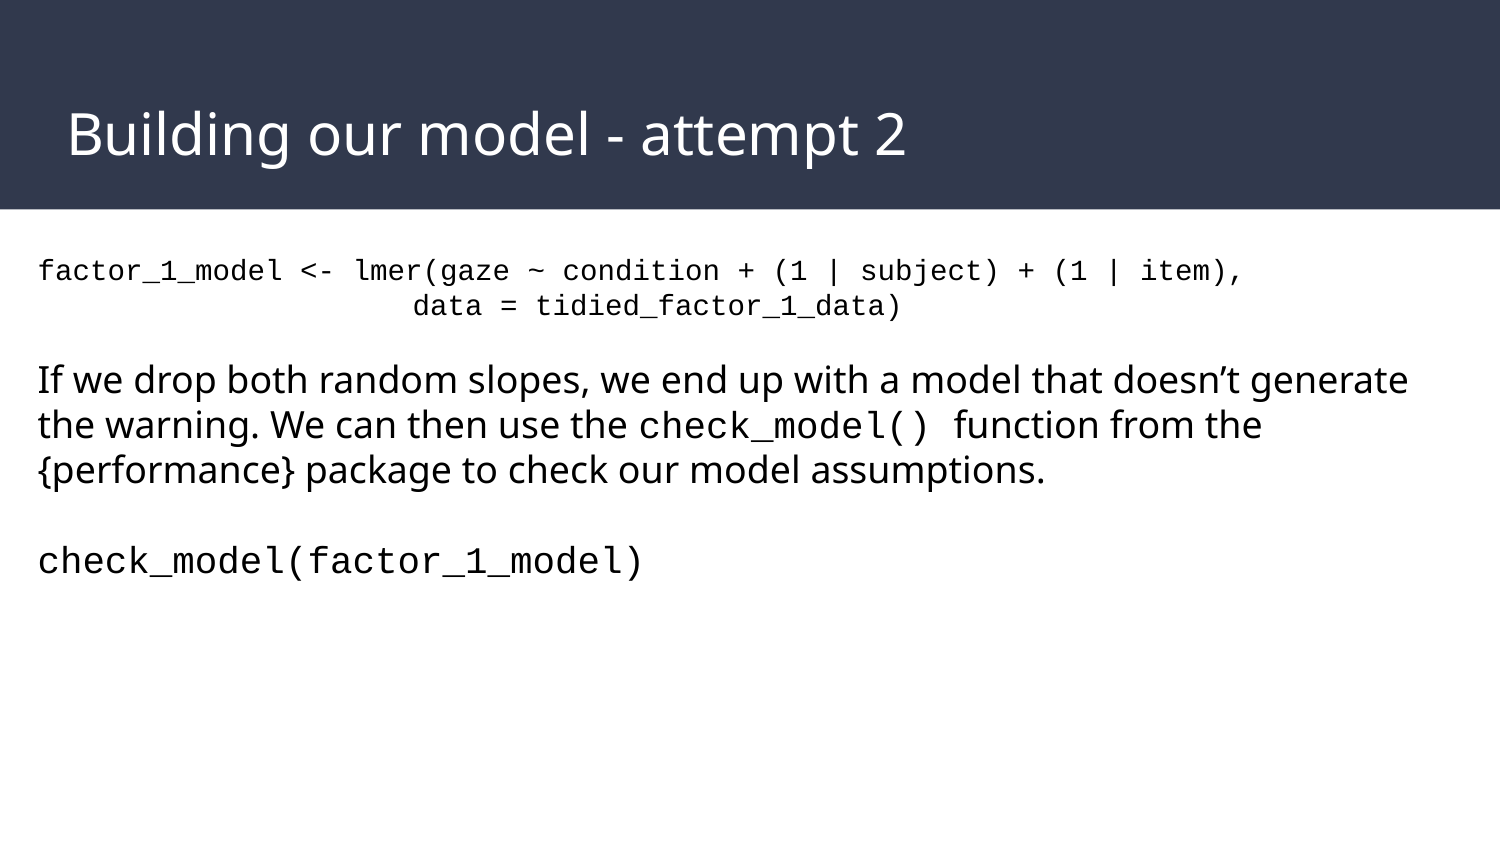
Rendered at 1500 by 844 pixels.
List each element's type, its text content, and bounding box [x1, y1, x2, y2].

text_box factor_1_model <- lmer(gaze ~ condition + (1 | subject) + (1 | item), data = tidied_factor_1_data) If we drop both random slopes, we end up with a model that doesn’t generate the warning. We can then use the check_model() function from the {performance} package to check our model assumptions. check_model(factor_1_model) [22, 235, 1471, 820]
title Building our model - attempt 2 [51, 82, 1449, 185]
